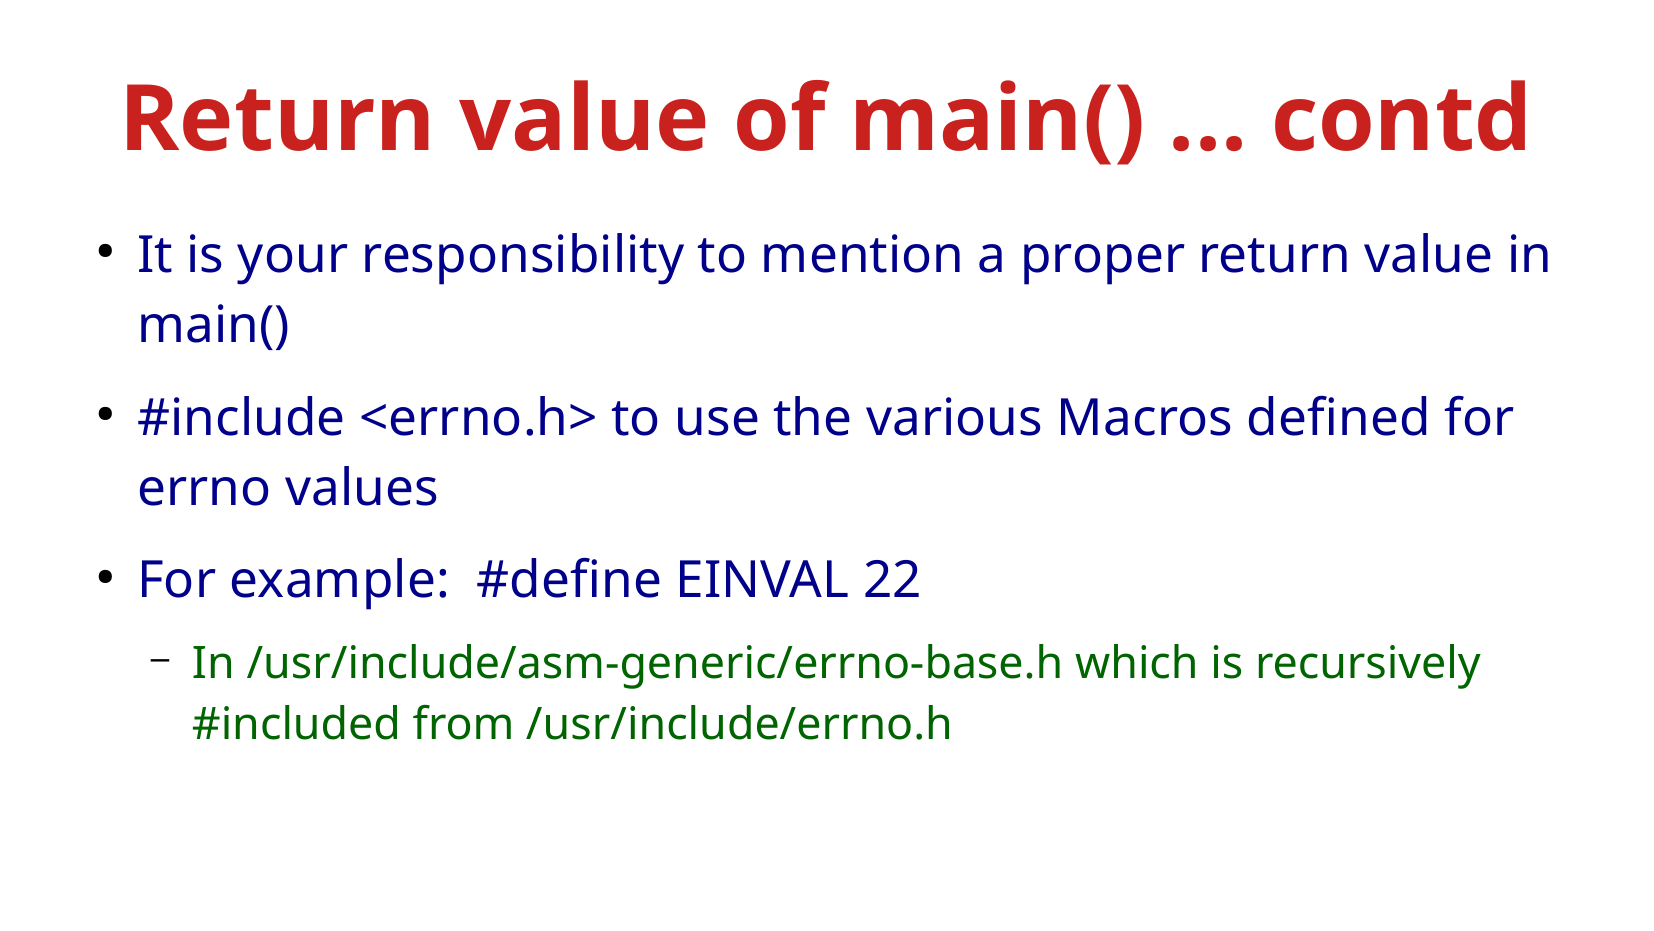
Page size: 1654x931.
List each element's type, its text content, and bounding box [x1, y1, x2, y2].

list It is your responsibility to mention a proper return value in main() #include <errno.h> to use the various Macros defined for errno values For example: #define EINVAL 22 In /usr/include/asm-generic/errno-base.h which is recursively #included from /usr/include/errno.h [82, 217, 1571, 758]
title Return value of main() ... contd [82, 37, 1571, 193]
